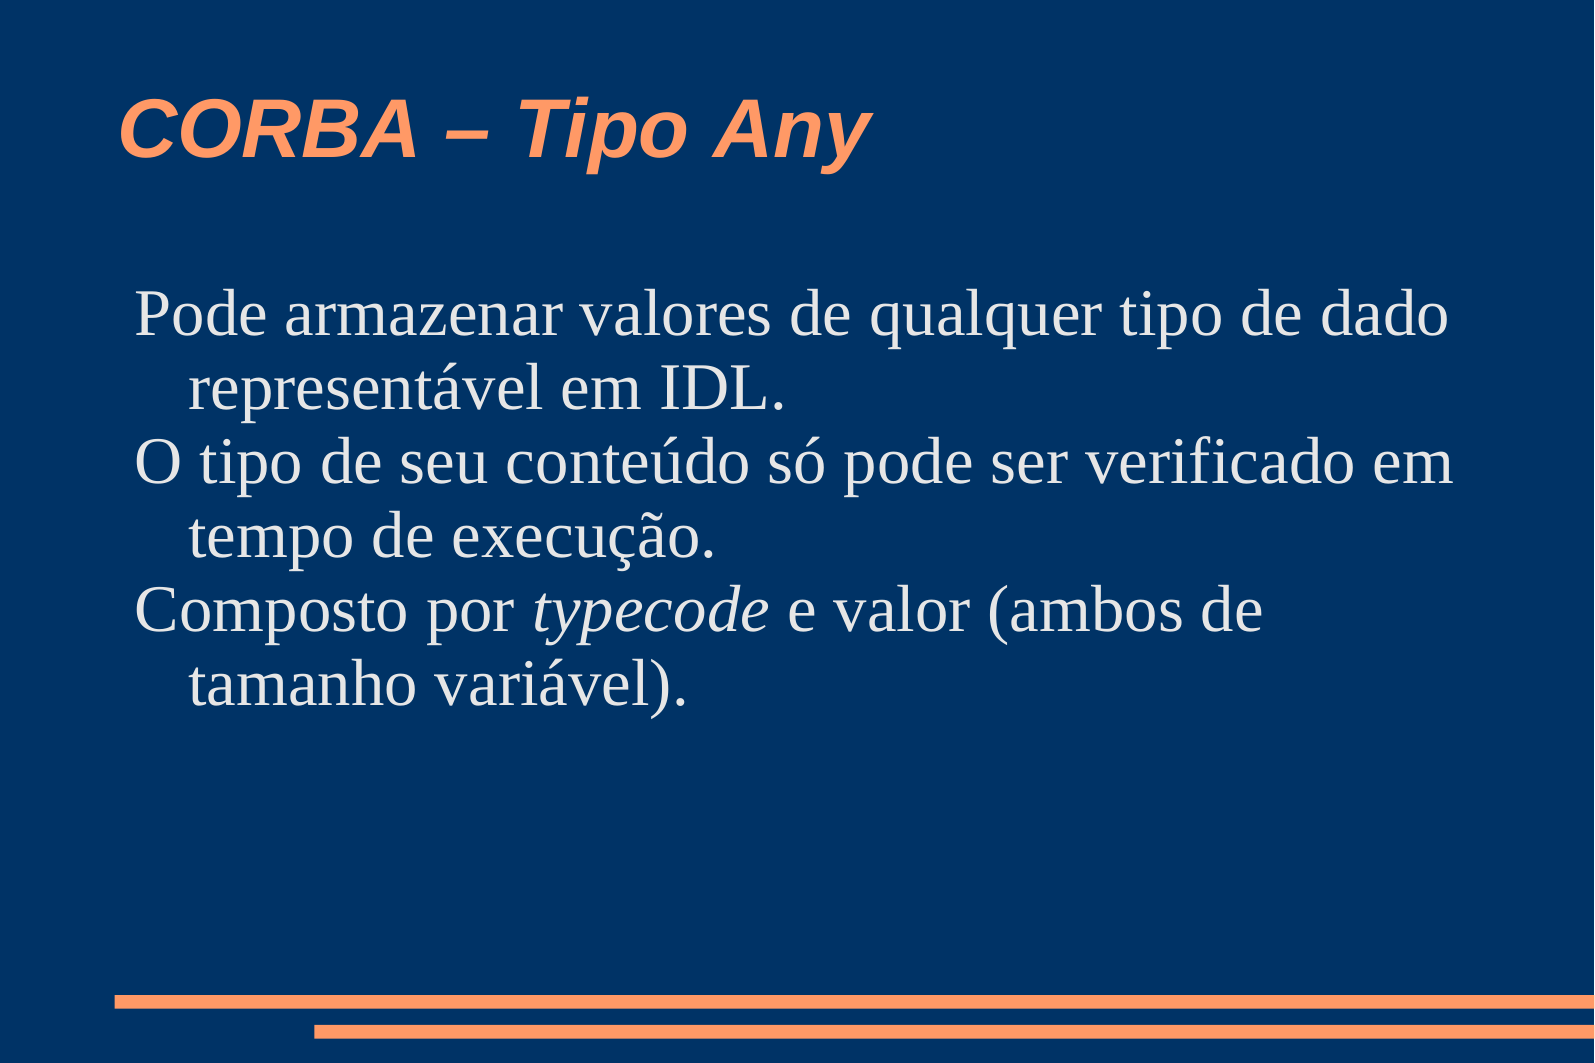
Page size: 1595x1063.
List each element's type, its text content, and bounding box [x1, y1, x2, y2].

title CORBA – Tipo Any [117, 39, 1479, 218]
list Pode armazenar valores de qualquer tipo de dado representável em IDL. O tipo de seu conteúdo só pode ser verificado em tempo de execução. Composto por typecode e valor (ambos de tamanho variável). [117, 276, 1505, 971]
